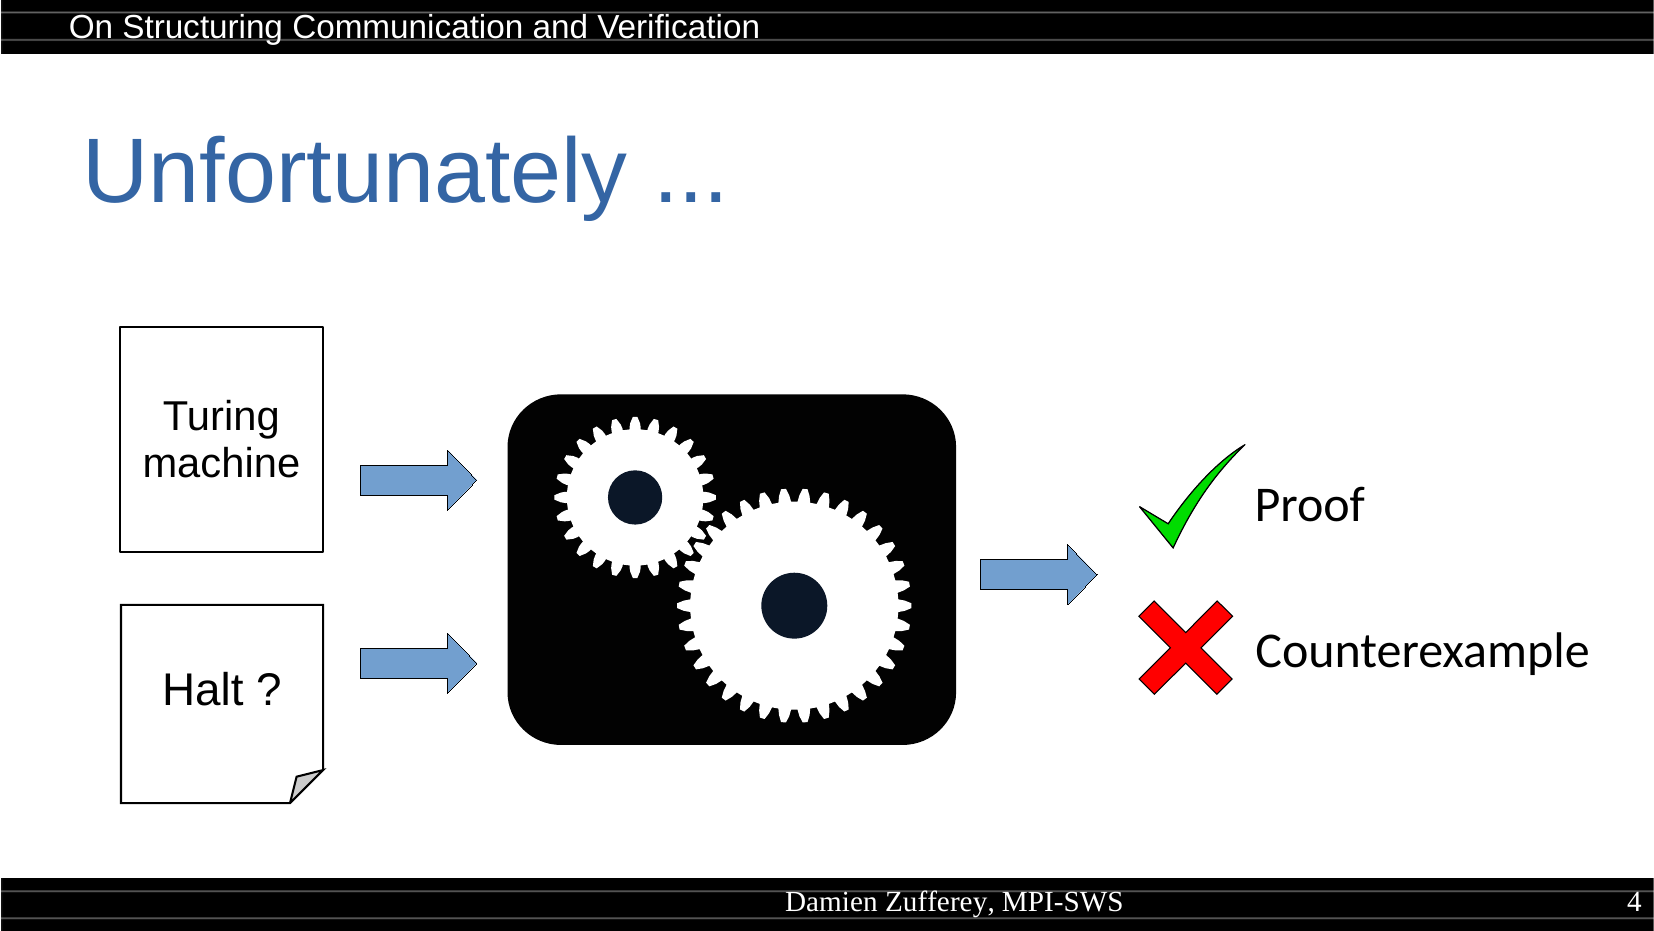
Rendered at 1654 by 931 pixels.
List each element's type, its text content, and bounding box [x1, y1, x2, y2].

text_box Counterexample [1240, 609, 1605, 685]
text_box Proof [1239, 463, 1380, 539]
text_box [360, 450, 477, 511]
picture [1, 0, 1654, 54]
picture [1, 878, 1654, 931]
text_box Turing machine [119, 326, 324, 552]
title Unfortunately ... [82, 92, 1571, 249]
picture [1138, 444, 1247, 549]
text_box [1138, 600, 1233, 695]
picture [476, 389, 987, 751]
text_box Halt ? [121, 604, 324, 804]
text_box [980, 544, 1098, 605]
text_box [360, 633, 477, 694]
